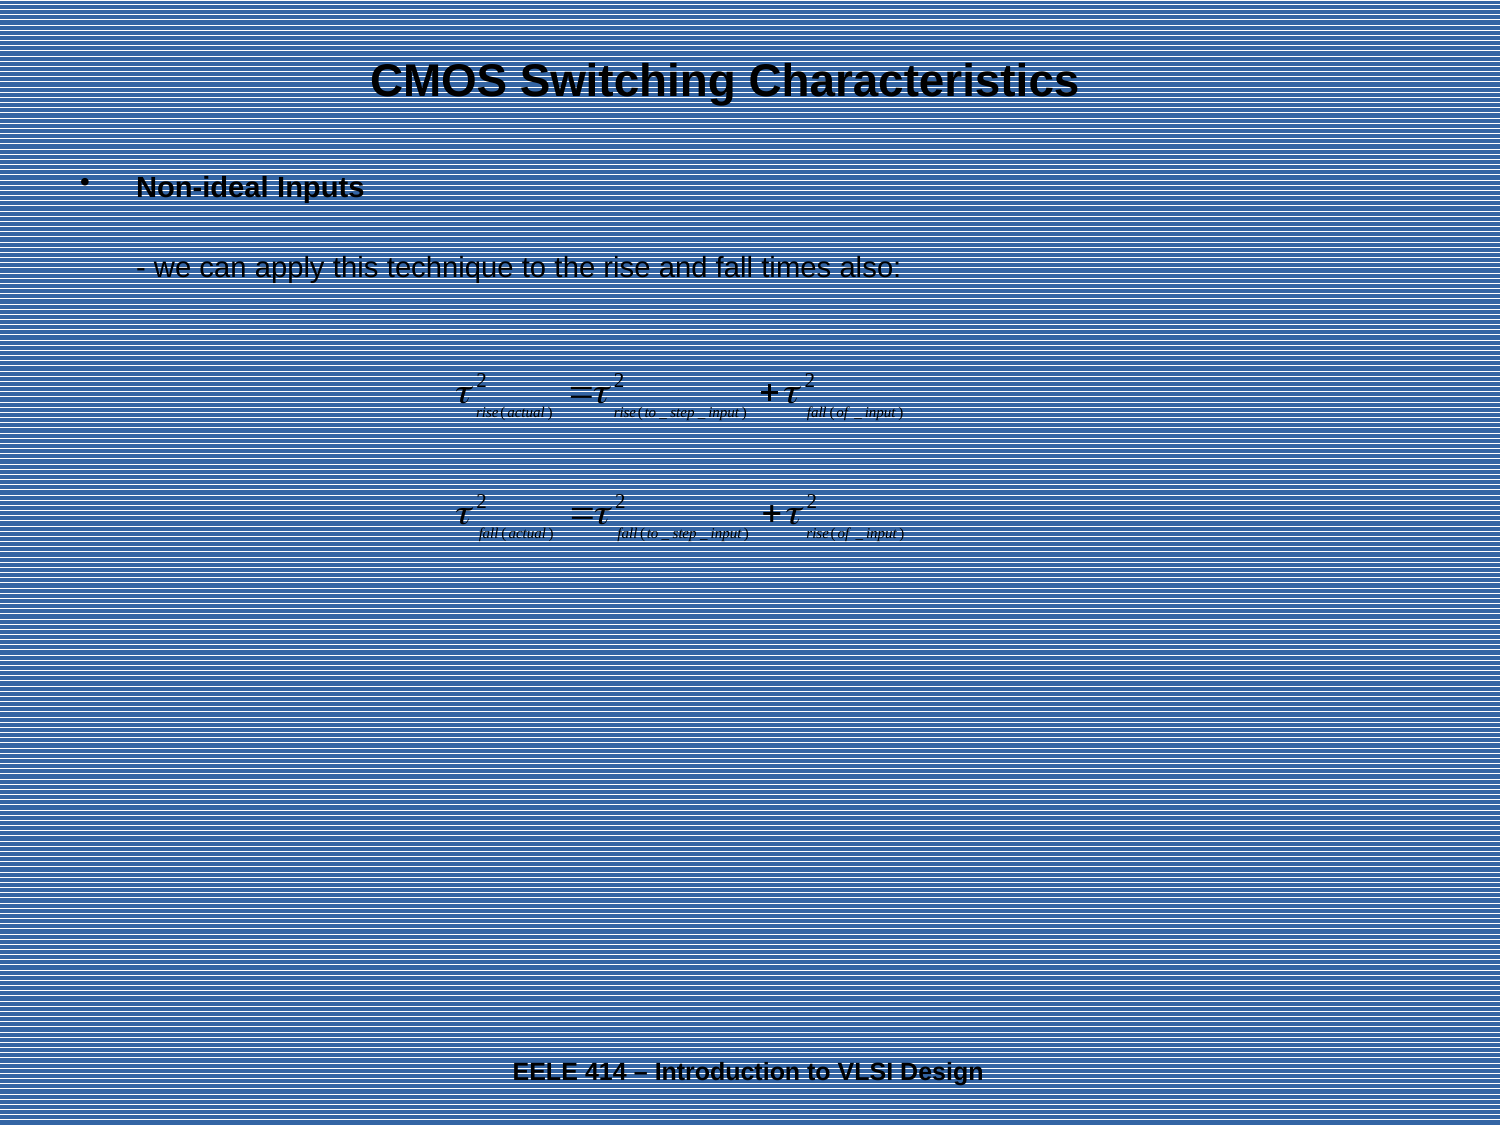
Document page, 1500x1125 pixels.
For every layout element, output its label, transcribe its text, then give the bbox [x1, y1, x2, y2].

list Non-ideal Inputs - we can apply this technique to the rise and fall times also: [64, 160, 1471, 988]
picture [452, 364, 915, 551]
title CMOS Switching Characteristics [87, 37, 1363, 120]
chart [453, 364, 917, 552]
